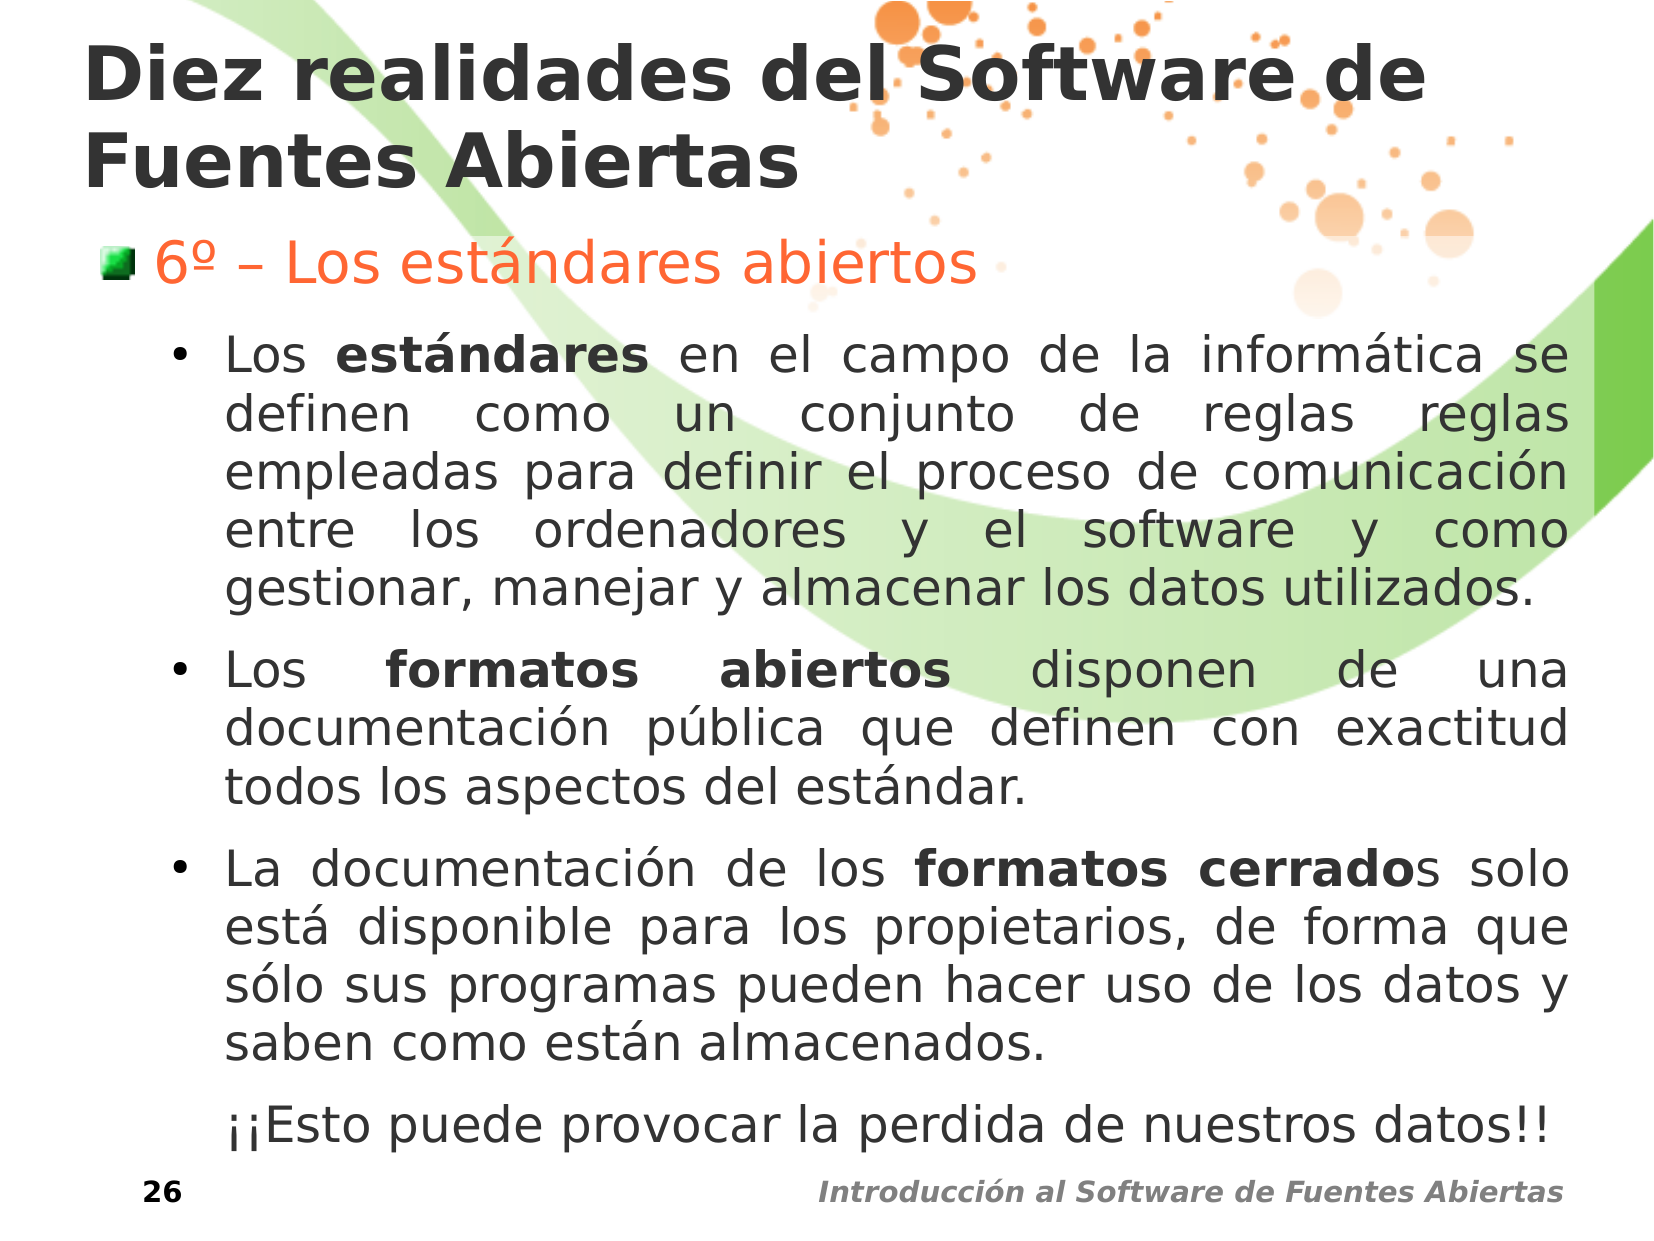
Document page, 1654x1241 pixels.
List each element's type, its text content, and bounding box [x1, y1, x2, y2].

title Diez realidades del Software de Fuentes Abiertas [82, 30, 1571, 206]
picture [185, 0, 1654, 754]
list 6º – Los estándares abiertos Los estándares en el campo de la informática se definen como un conjunto de reglas reglas empleadas para definir el proceso de comunicación entre los ordenadores y el software y como gestionar, manejar y almacenar los datos utilizados. Los formatos abiertos disponen de una documentación pública que definen con exactitud todos los aspectos del estándar. La documentación de los formatos cerrados solo está disponible para los propietarios, de forma que sólo sus programas pueden hacer uso de los datos y saben como están almacenados. ¡¡Esto puede provocar la perdida de nuestros datos!! [82, 229, 1571, 1155]
